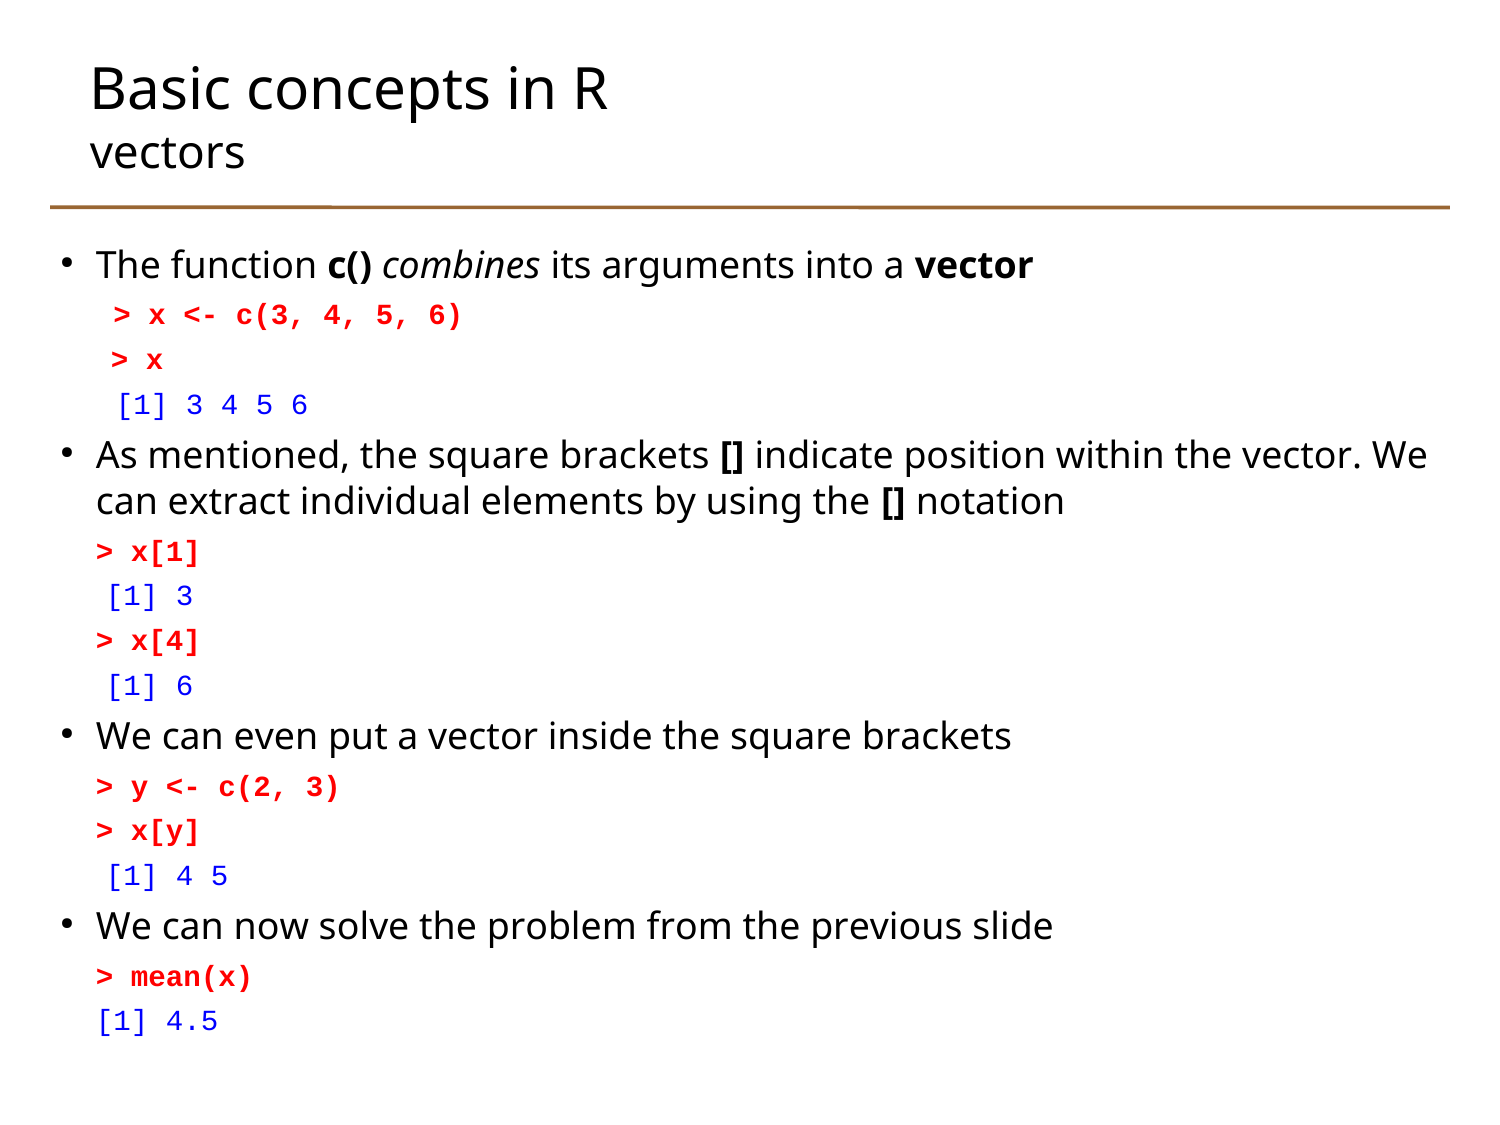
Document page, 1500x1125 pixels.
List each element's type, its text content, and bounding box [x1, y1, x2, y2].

list The function c() combines its arguments into a vector > x <- c(3, 4, 5, 6) > x [1] 3 4 5 6 As mentioned, the square brackets [] indicate position within the vector. We can extract individual elements by using the [] notation > x[1] [1] 3 > x[4] [1] 6 We can even put a vector inside the square brackets > y <- c(2, 3) > x[y] [1] 4 5 We can now solve the problem from the previous slide > mean(x) [1] 4.5 [60, 239, 1440, 1125]
title Basic concepts in R vectors [75, 41, 1422, 239]
